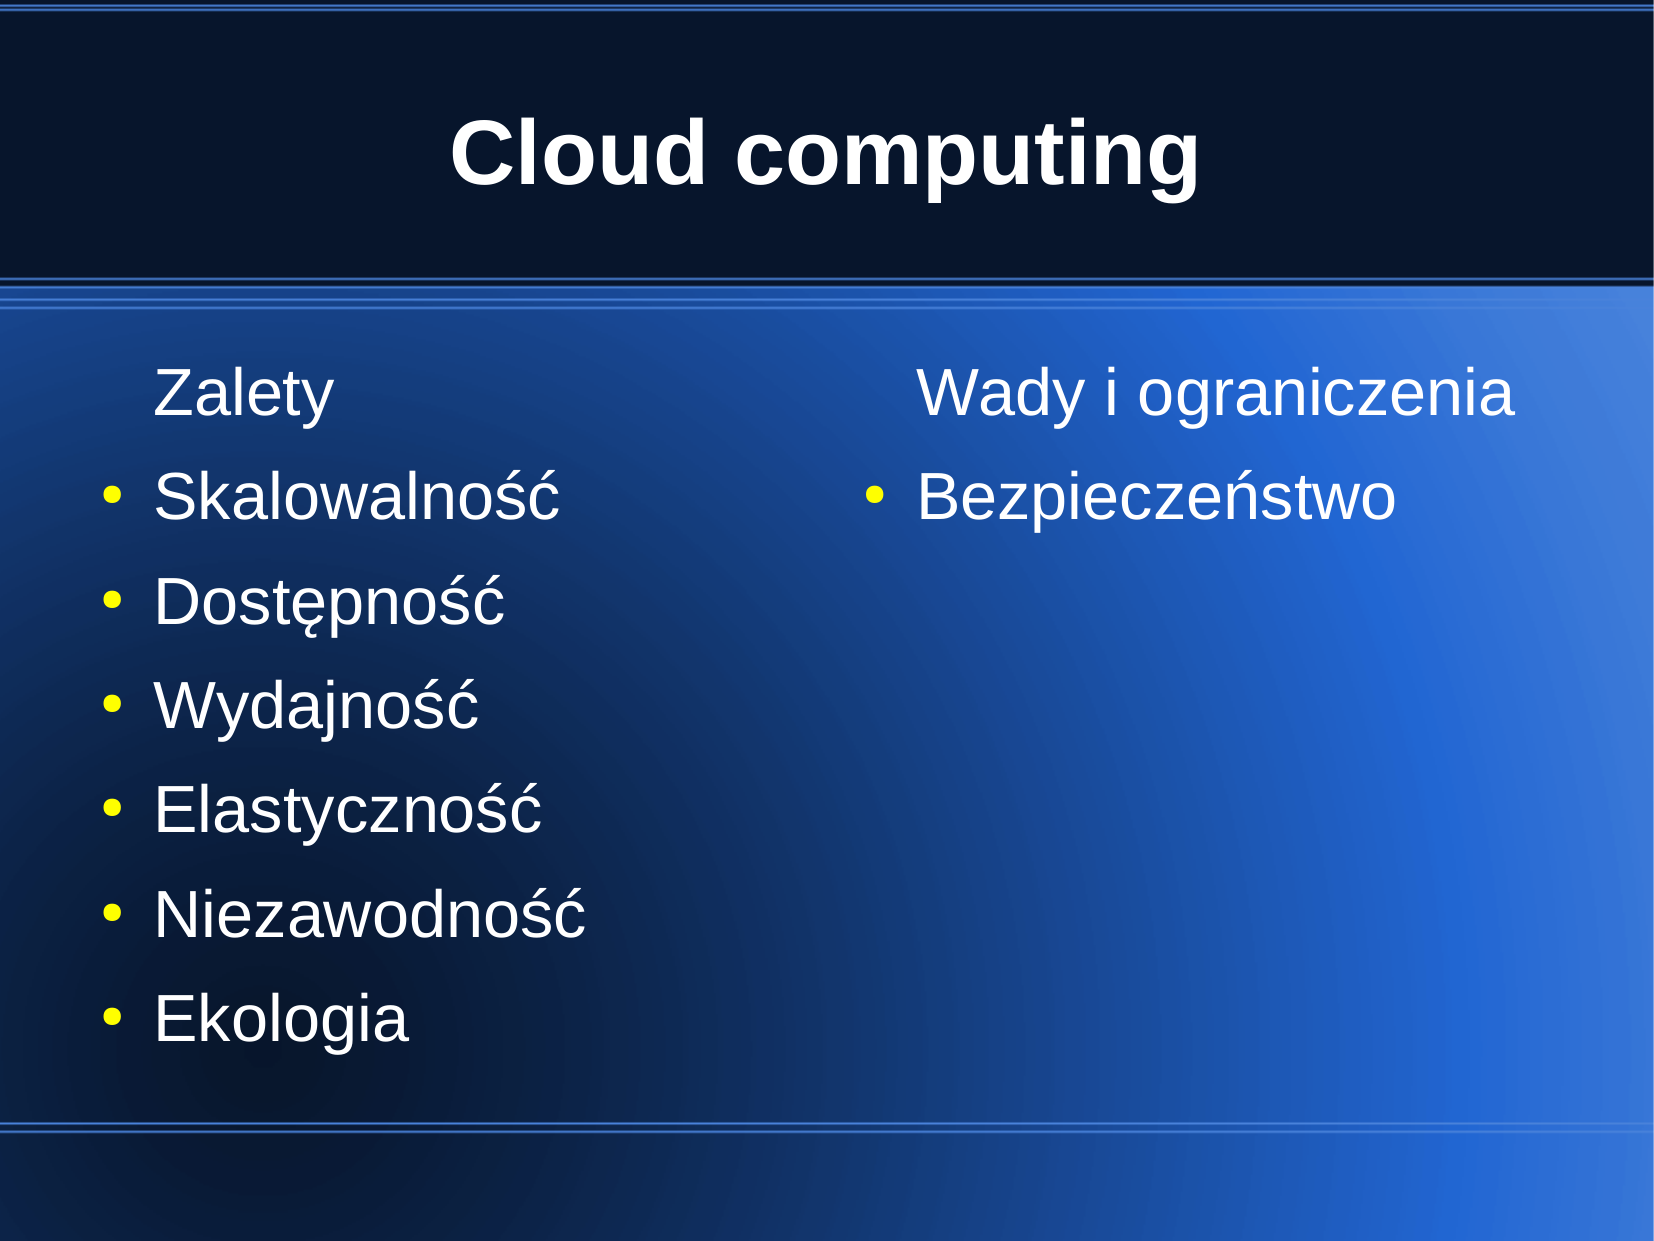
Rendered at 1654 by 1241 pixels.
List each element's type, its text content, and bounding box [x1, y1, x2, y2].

list Wady i ograniczenia Bezpieczeństwo [845, 355, 1572, 1075]
list Zalety Skalowalność Dostępność Wydajność Elastyczność Niezawodność Ekologia [82, 355, 809, 1075]
picture [0, 0, 1654, 1241]
title Cloud computing [82, 49, 1571, 257]
